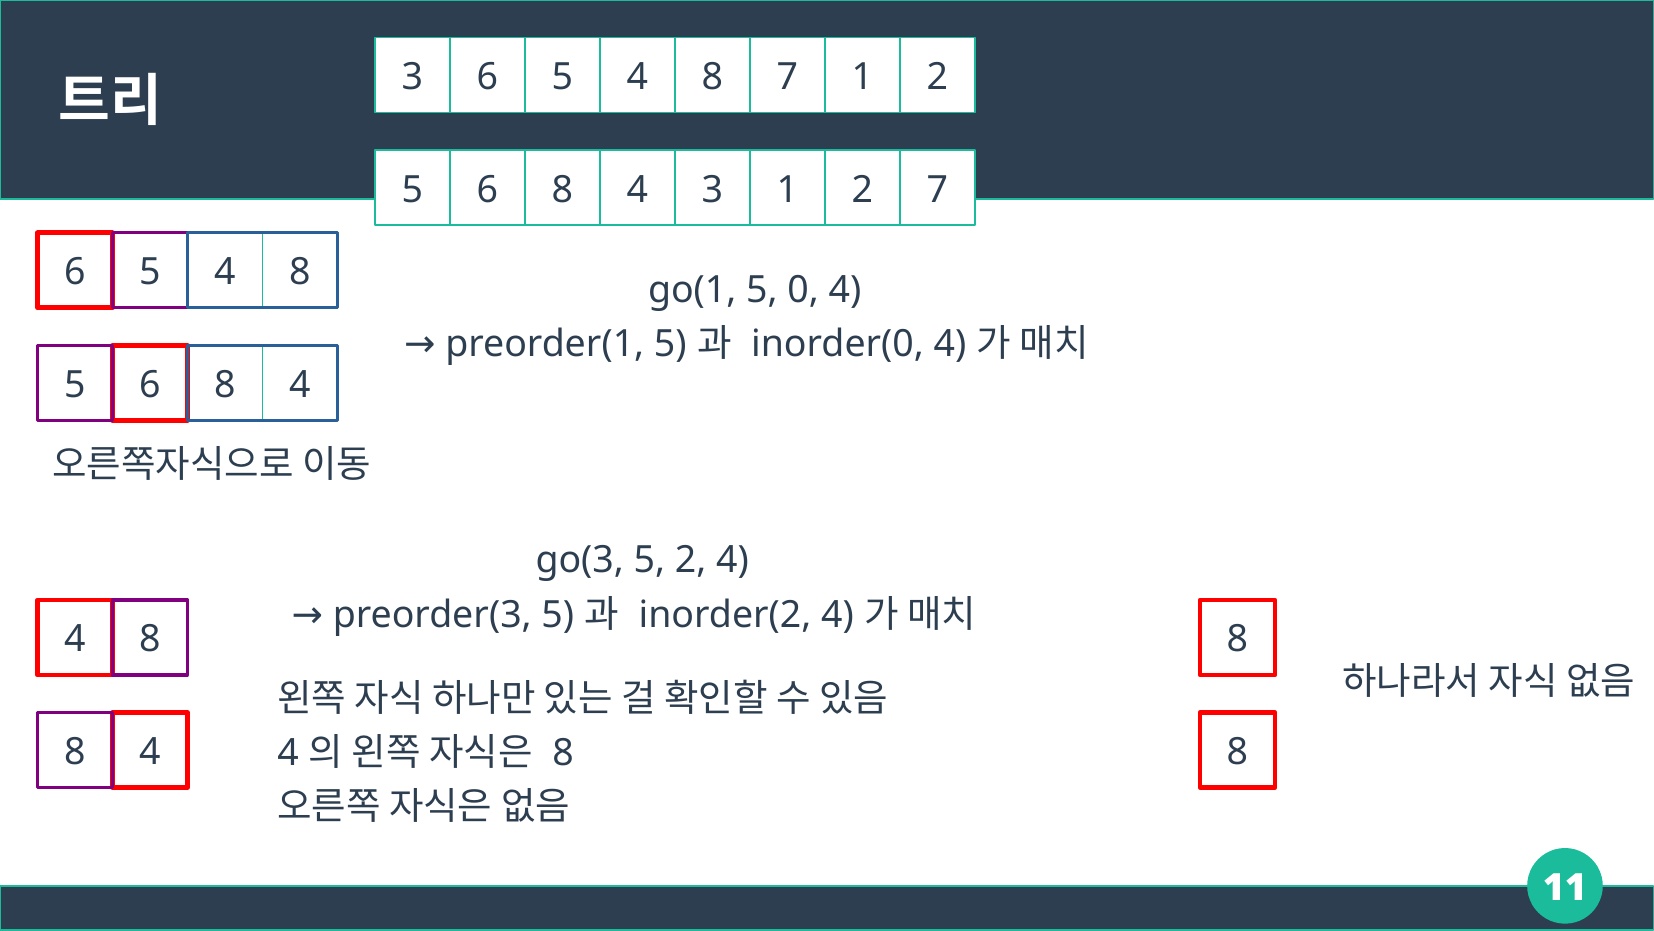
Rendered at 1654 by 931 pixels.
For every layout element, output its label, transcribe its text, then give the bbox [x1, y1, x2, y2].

text_box 하나라서 자식 없음 [1327, 643, 1651, 713]
text_box 6 [450, 37, 525, 113]
text_box 1 [750, 150, 825, 226]
text_box 6 [450, 150, 525, 226]
text_box 5 [375, 150, 450, 226]
text_box 6 [115, 348, 185, 418]
text_box 4 [600, 37, 675, 113]
text_box 8 [39, 714, 110, 786]
text_box 4 [115, 715, 185, 785]
text_box 8 [525, 150, 600, 226]
text_box go(3, 5, 2, 4) → preorder(3, 5)과 inorder(2, 4)가 매치 [276, 525, 1013, 646]
text_box 2 [900, 37, 976, 113]
text_box 8 [262, 234, 336, 306]
text_box 오른쪽자식으로 이동 [37, 426, 386, 496]
text_box 8 [1202, 602, 1273, 673]
text_box 4 [262, 347, 336, 419]
text_box 5 [39, 347, 110, 419]
text_box 5 [115, 234, 186, 306]
text_box 8 [675, 37, 750, 113]
text_box 4 [189, 234, 262, 306]
text_box 5 [525, 37, 600, 113]
text_box go(1, 5, 0, 4) → preorder(1, 5)과 inorder(0, 4)가 매치 [389, 254, 1126, 376]
text_box 8 [1202, 715, 1273, 785]
text_box 8 [190, 347, 262, 419]
text_box 7 [900, 150, 976, 226]
text_box 7 [750, 37, 825, 113]
title 트리 [59, 37, 1595, 155]
text_box 4 [600, 150, 675, 226]
text_box 8 [115, 602, 186, 673]
text_box 3 [375, 37, 450, 113]
text_box 6 [40, 235, 110, 305]
text_box 2 [825, 150, 900, 226]
text_box 3 [675, 150, 750, 226]
text_box 1 [825, 37, 900, 113]
text_box 왼쪽 자식 하나만 있는 걸 확인할 수 있음 4의 왼쪽 자식은 8 오른쪽 자식은 없음 [262, 660, 903, 839]
text_box 4 [40, 602, 110, 673]
